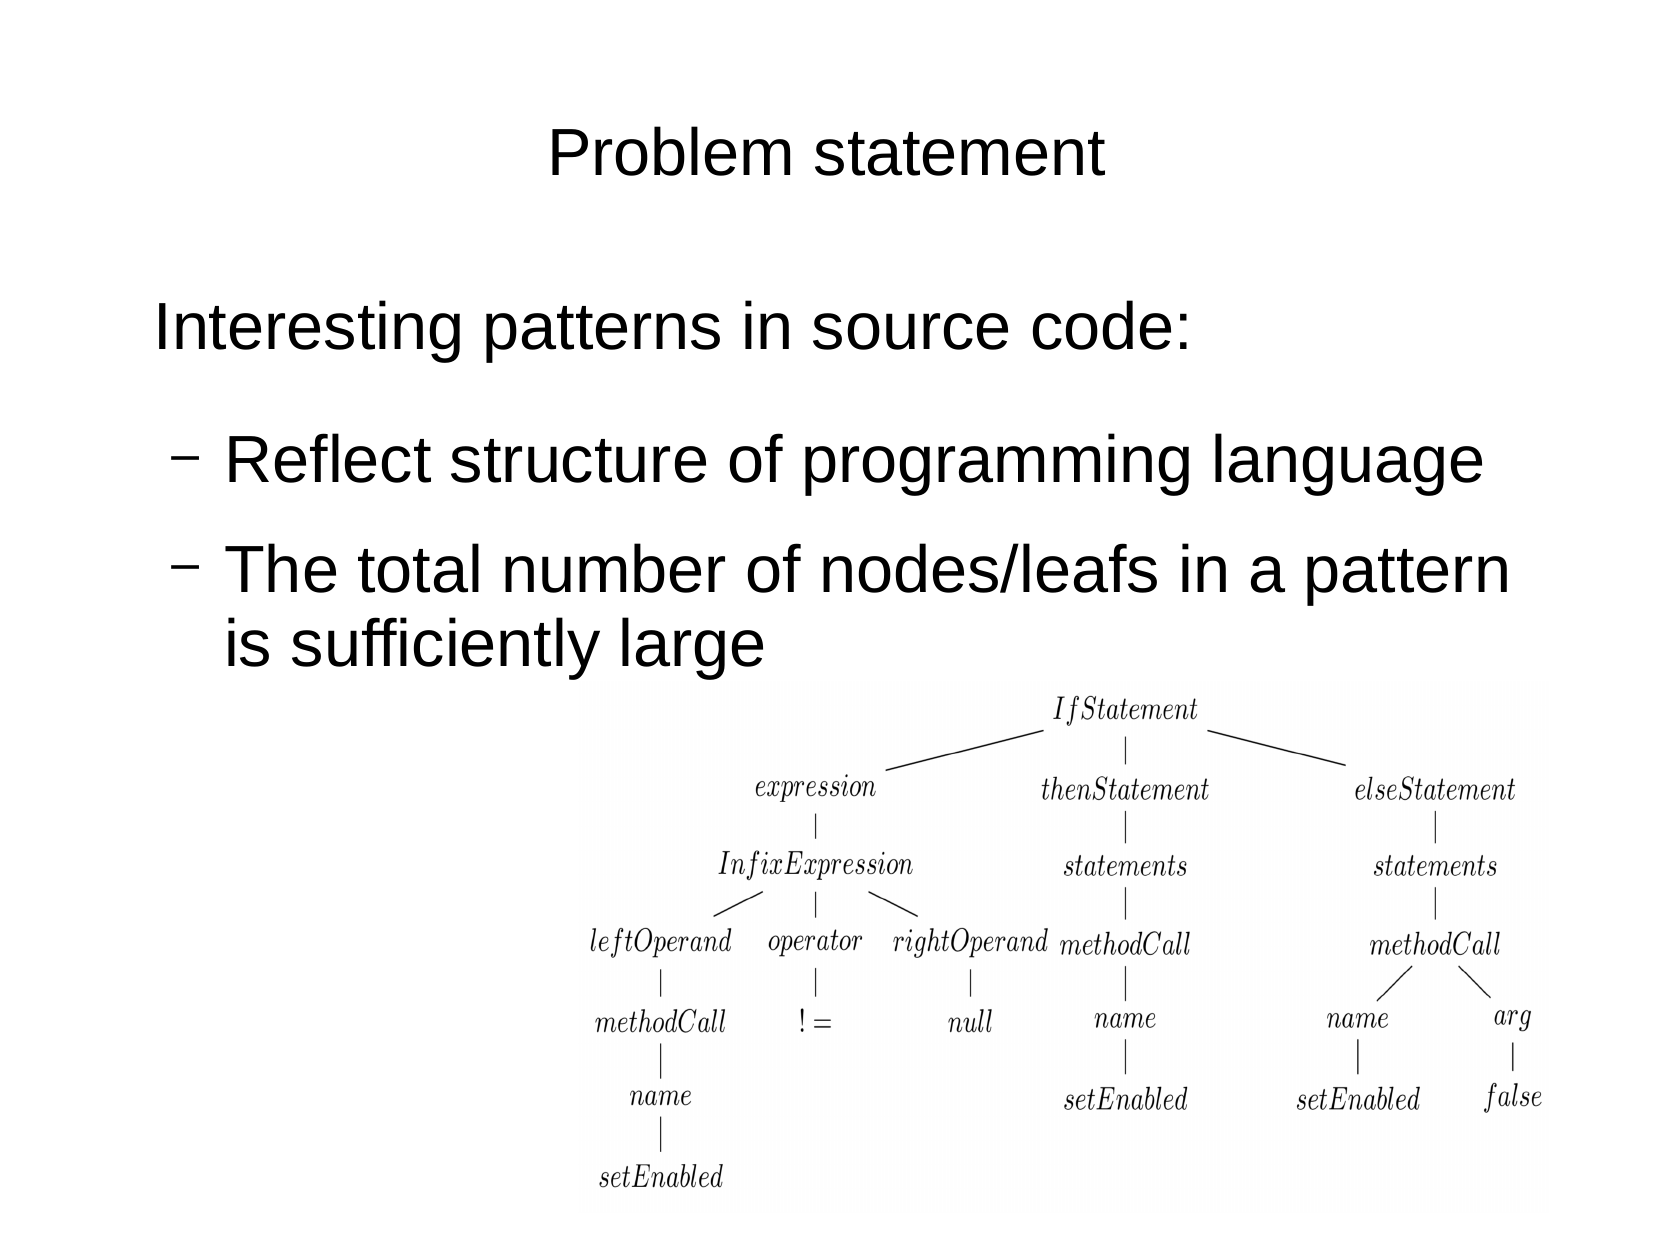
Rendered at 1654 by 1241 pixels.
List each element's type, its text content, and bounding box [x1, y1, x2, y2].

list Interesting patterns in source code: Reflect structure of programming language The total number of nodes/leafs in a pattern is sufficiently large [82, 289, 1571, 1108]
title Problem statement [82, 49, 1571, 257]
picture [578, 681, 1549, 1213]
